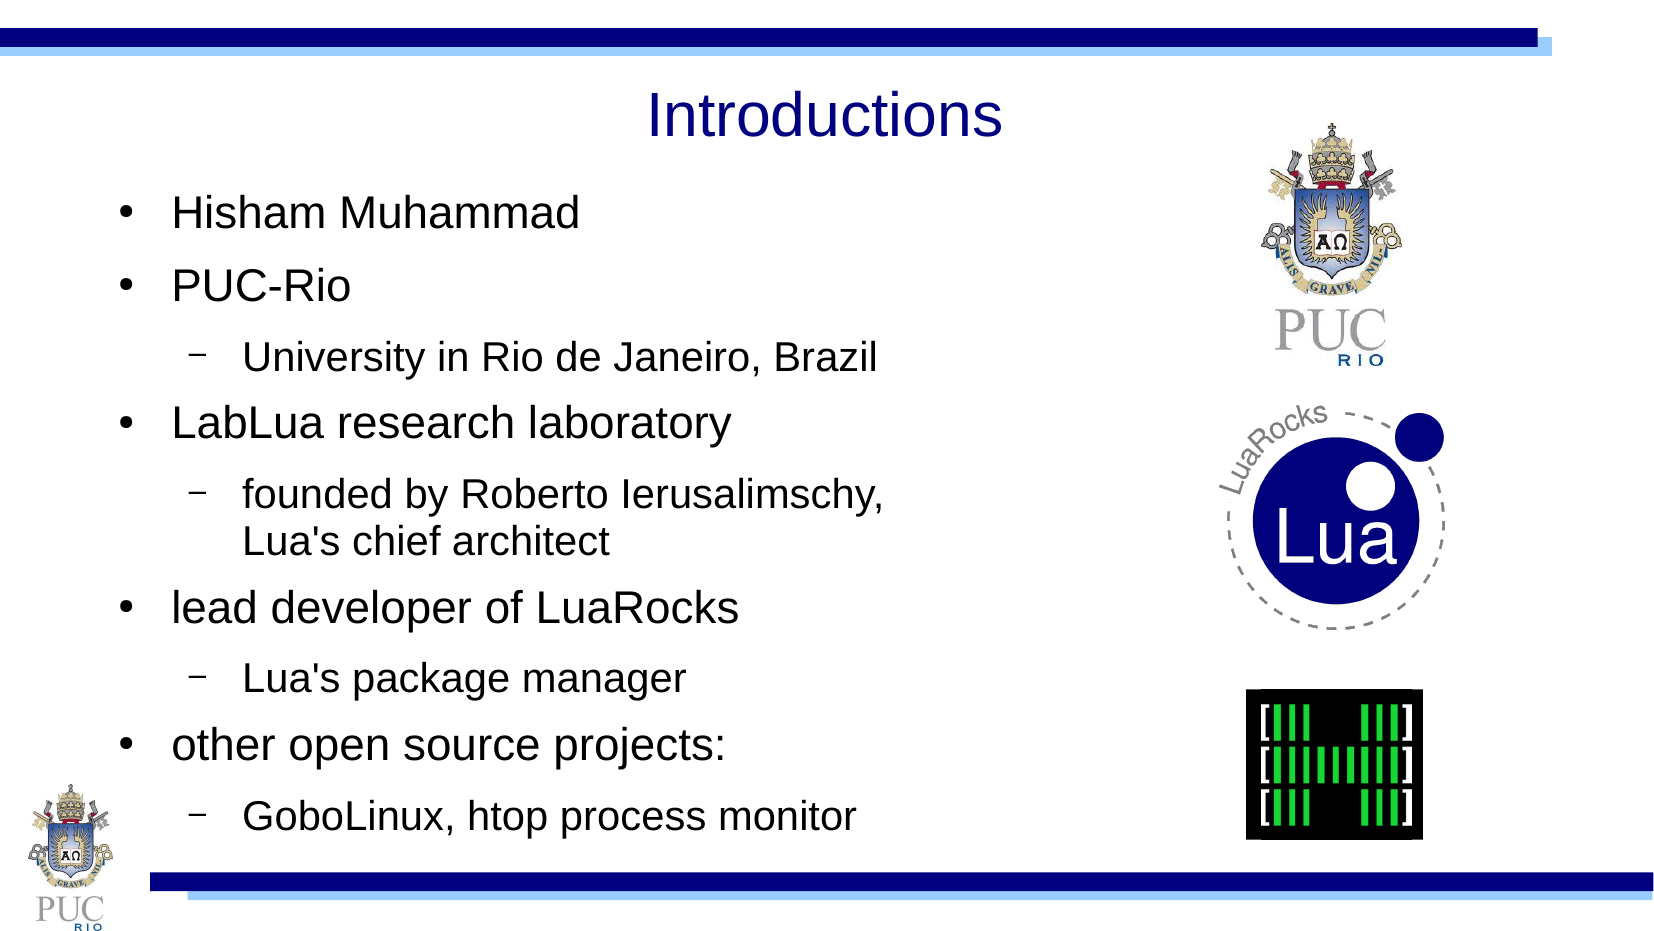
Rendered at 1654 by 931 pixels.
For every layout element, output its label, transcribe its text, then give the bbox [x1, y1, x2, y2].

title Introductions [37, 37, 1613, 193]
picture [28, 784, 113, 931]
text_box [1412, 689, 1423, 840]
picture [1261, 689, 1412, 840]
picture [1219, 405, 1445, 630]
text_box [1246, 689, 1261, 840]
picture [1261, 123, 1402, 366]
list Hisham Muhammad PUC-Rio University in Rio de Janeiro, Brazil LabLua research laboratory founded by Roberto Ierusalimschy, Lua's chief architect lead developer of LuaRocks Lua's package manager other open source projects: GoboLinux, htop process monitor [100, 186, 1589, 839]
